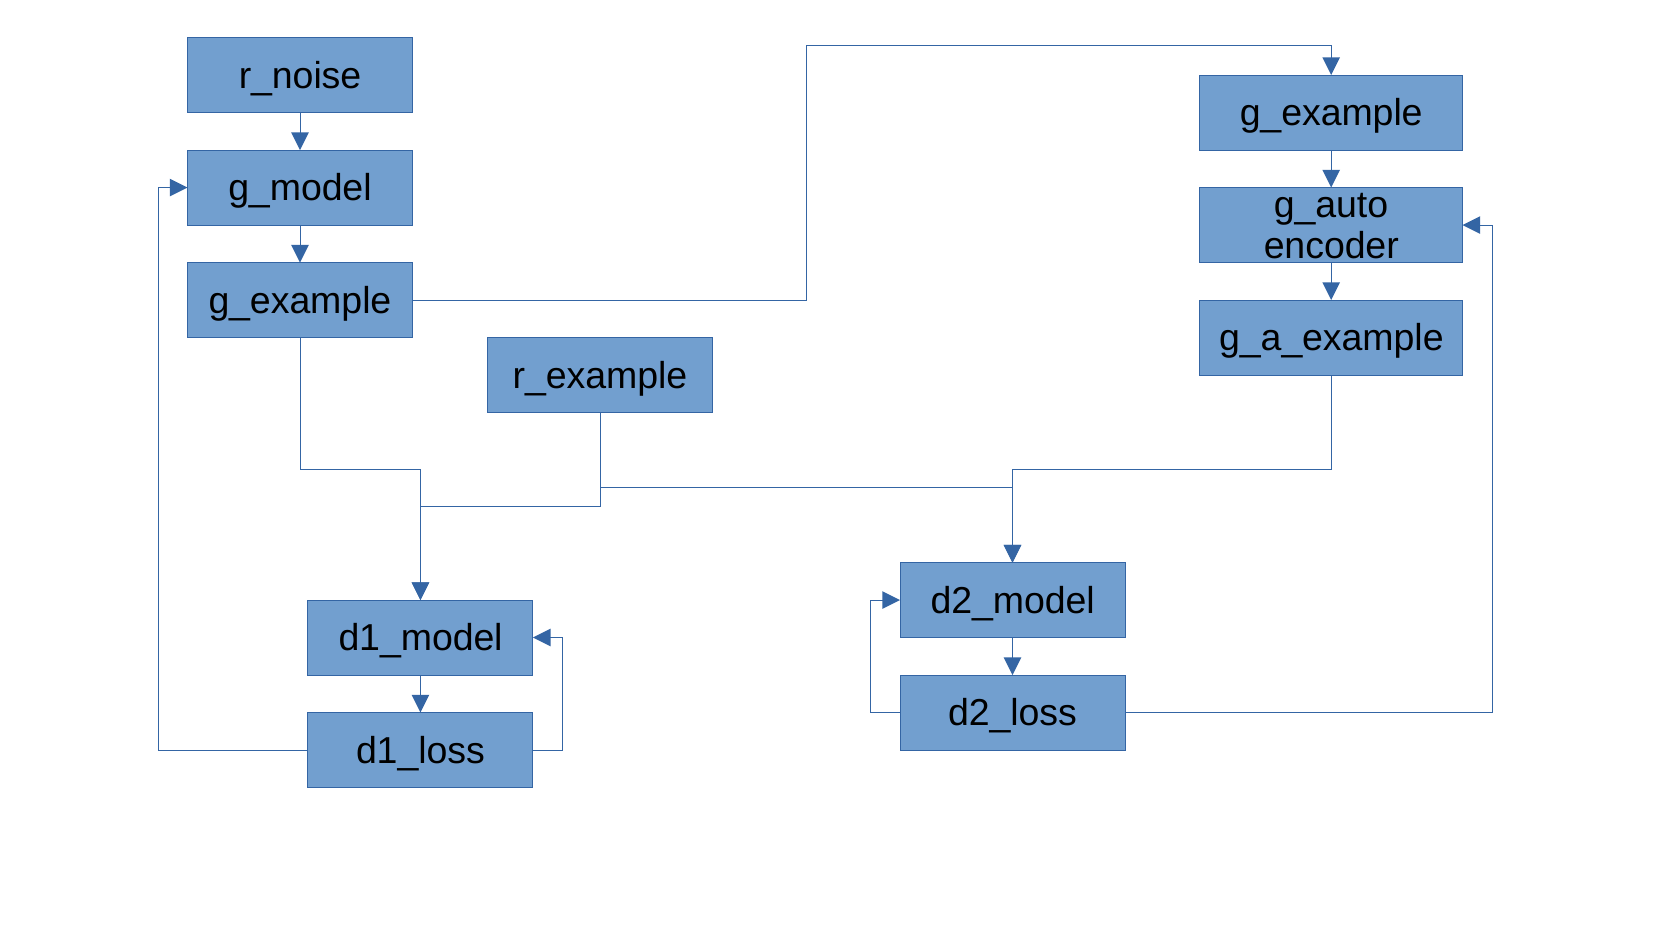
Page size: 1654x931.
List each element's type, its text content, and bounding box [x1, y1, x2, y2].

text_box d1_model [307, 600, 533, 676]
text_box g_example [1199, 75, 1463, 151]
text_box g_model [187, 150, 413, 226]
text_box d1_loss [307, 712, 533, 788]
text_box r_noise [187, 37, 413, 113]
text_box d2_model [900, 562, 1126, 638]
text_box g_example [187, 262, 413, 338]
text_box r_example [487, 337, 713, 413]
text_box d2_loss [900, 675, 1126, 751]
text_box g_auto encoder [1199, 187, 1463, 263]
text_box g_a_example [1199, 300, 1463, 376]
